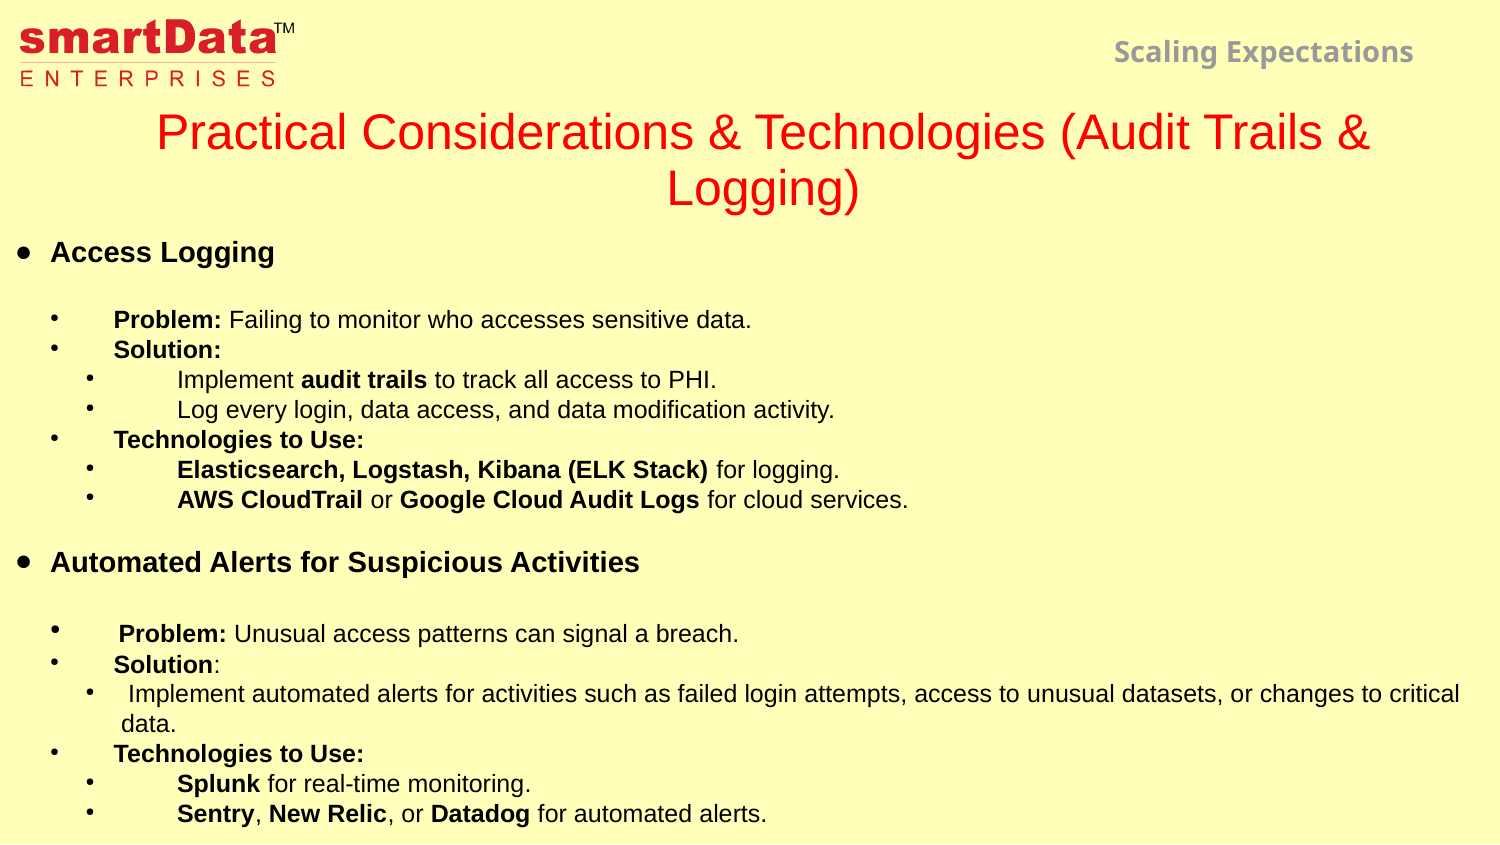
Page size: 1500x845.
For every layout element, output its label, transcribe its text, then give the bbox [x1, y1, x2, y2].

title Practical Considerations & Technologies (Audit Trails & Logging) [88, 86, 1439, 234]
text_box Access Logging Problem: Failing to monitor who accesses sensitive data. Solution: Implement audit trails to track all access to PHI. Log every login, data access, and data modification activity. Technologies to Use: Elasticsearch, Logstash, Kibana (ELK Stack) for logging. AWS CloudTrail or Google Cloud Audit Logs for cloud services. Automated Alerts for Suspicious Activities Problem: Unusual access patterns can signal a breach. Solution: Implement automated alerts for activities such as failed login attempts, access to unusual datasets, or changes to critical data. Technologies to Use: Splunk for real-time monitoring. Sentry, New Relic, or Datadog for automated alerts. [0, 218, 1500, 827]
picture [0, 18, 295, 108]
text_box Scaling Expectations [1039, 18, 1490, 94]
